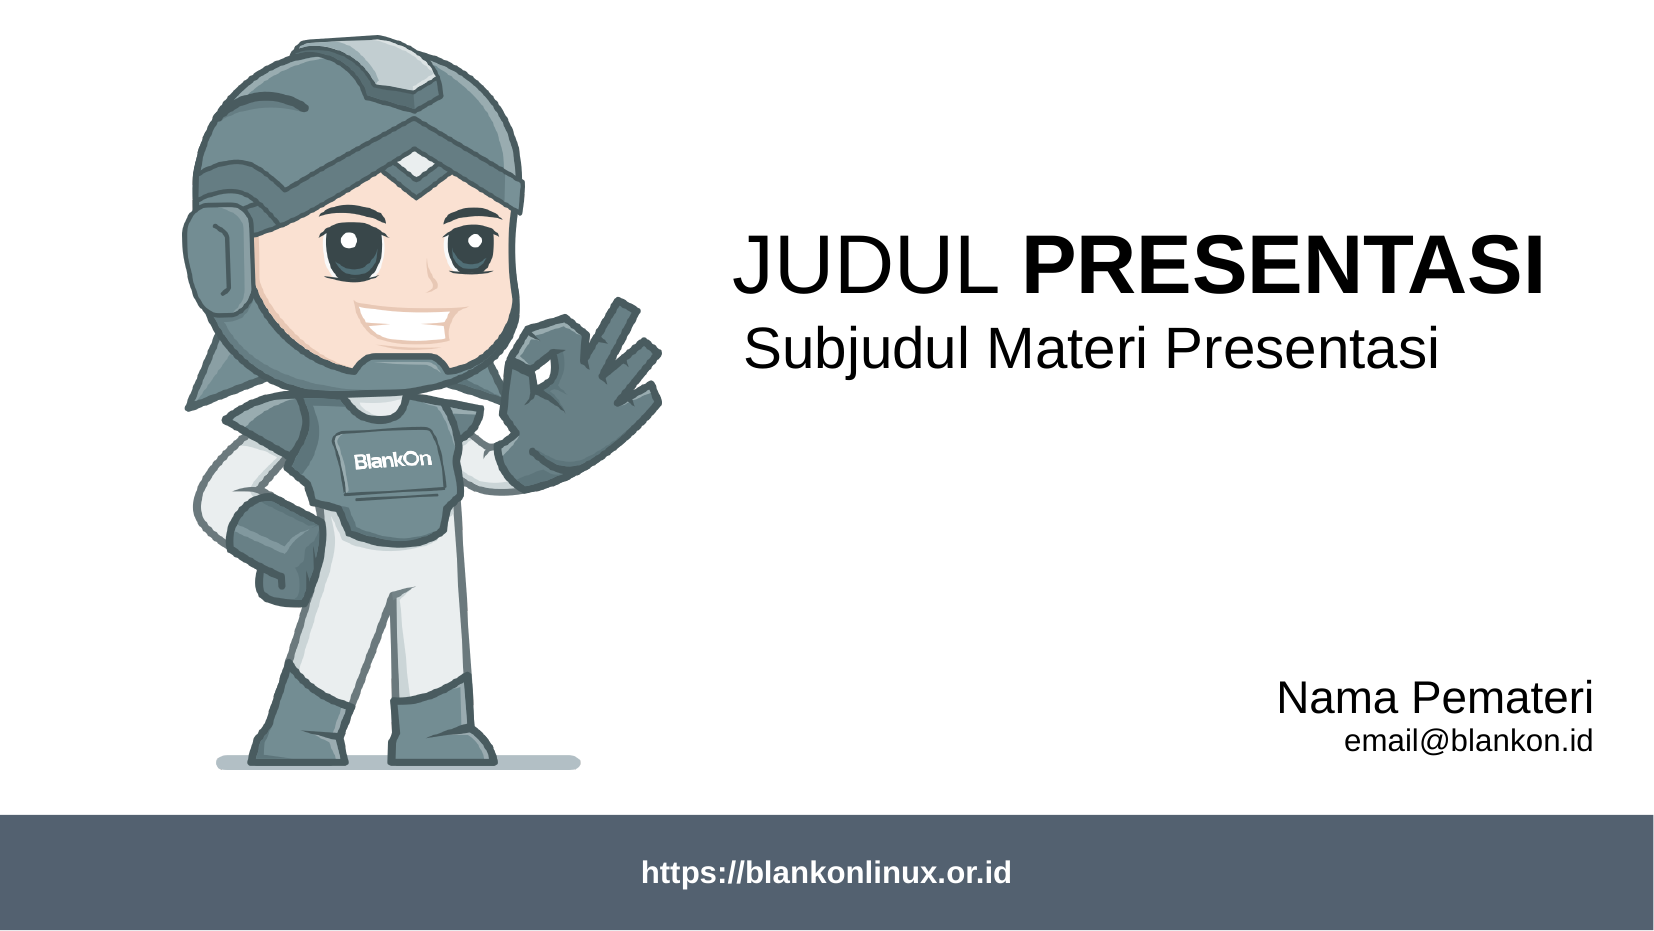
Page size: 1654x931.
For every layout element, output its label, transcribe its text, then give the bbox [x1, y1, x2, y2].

title Subjudul Materi Presentasi [732, 283, 1453, 414]
title Nama Pemateri email@blankon.id [874, 649, 1595, 780]
text_box https://blankonlinux.or.id [0, 814, 1654, 931]
title JUDUL PRESENTASI [696, 187, 1583, 343]
picture [182, 35, 662, 770]
